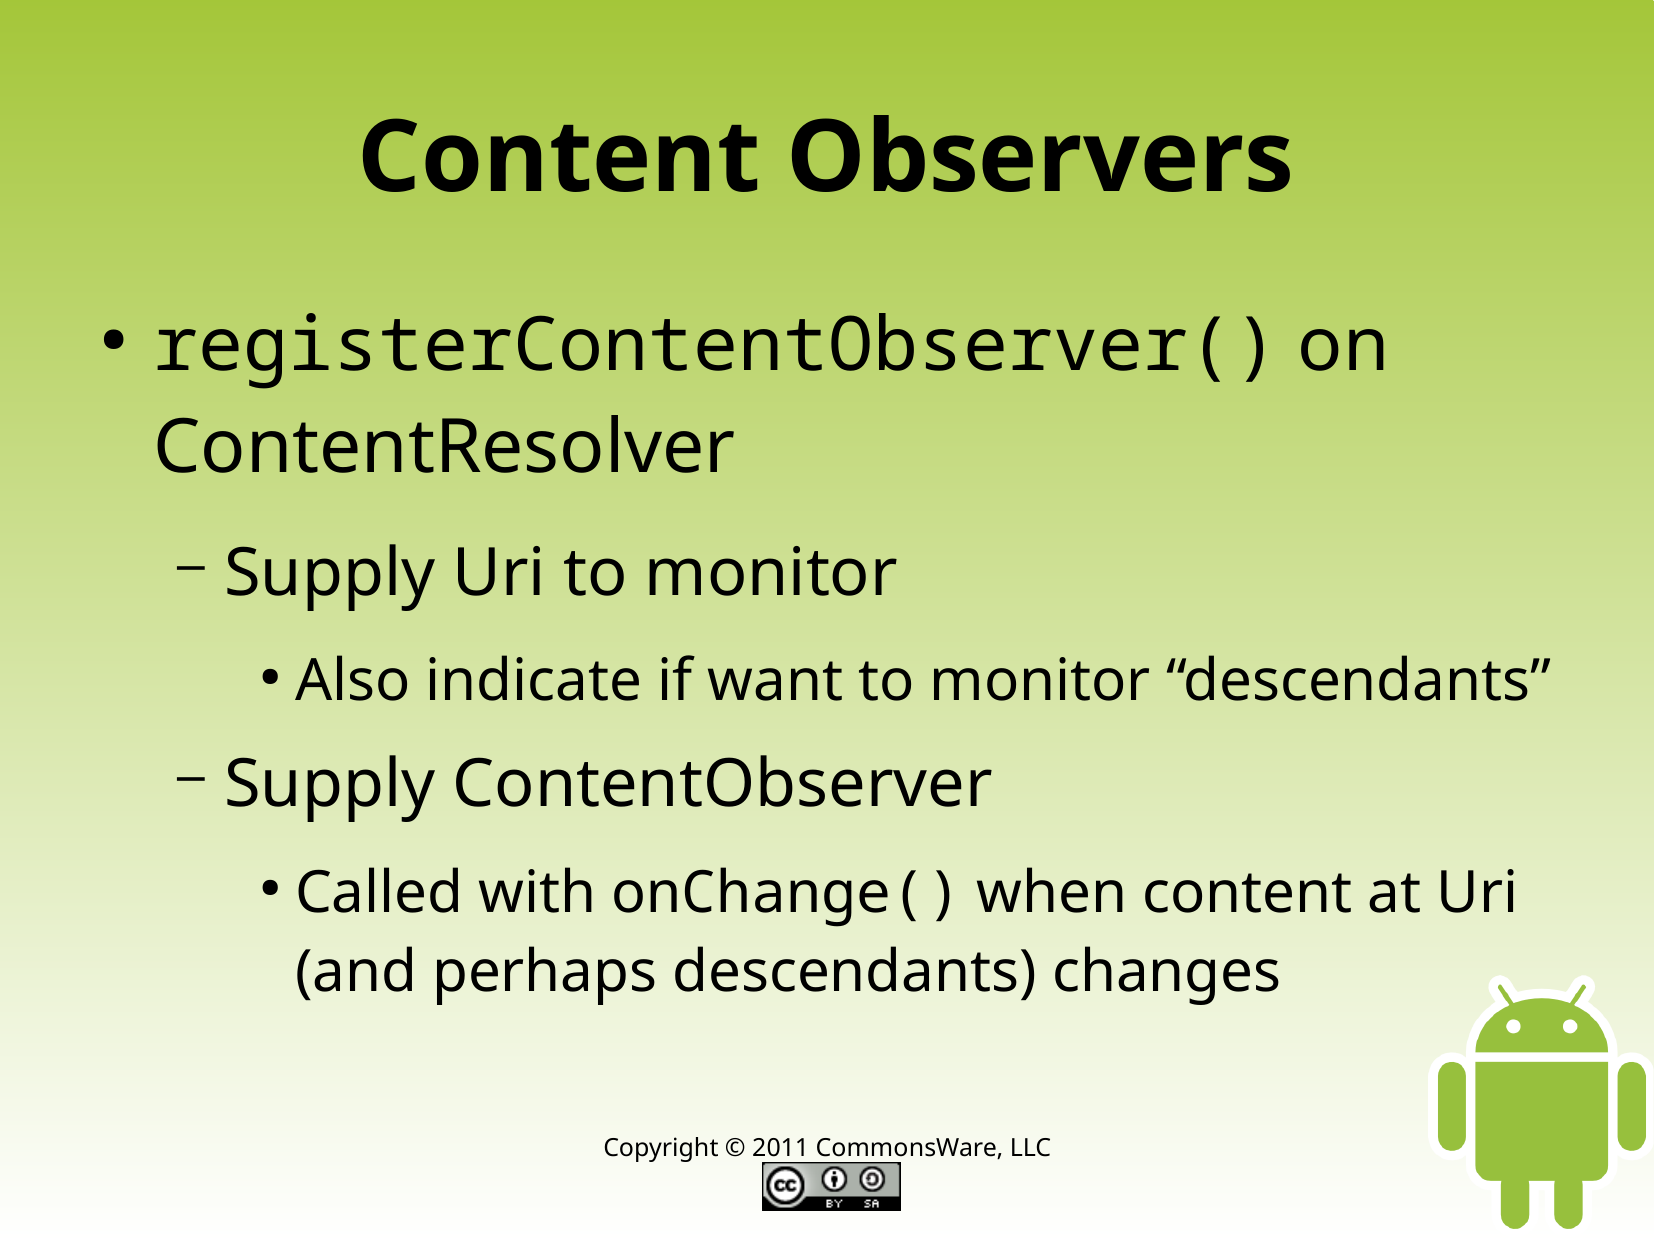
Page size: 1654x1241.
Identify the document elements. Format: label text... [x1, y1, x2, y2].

picture [1428, 975, 1654, 1238]
list registerContentObserver() on ContentResolver Supply Uri to monitor Also indicate if want to monitor “descendants” Supply ContentObserver Called with onChange() when content at Uri (and perhaps descendants) changes [82, 290, 1571, 1109]
title Content Observers [82, 49, 1571, 257]
picture [762, 1162, 901, 1211]
